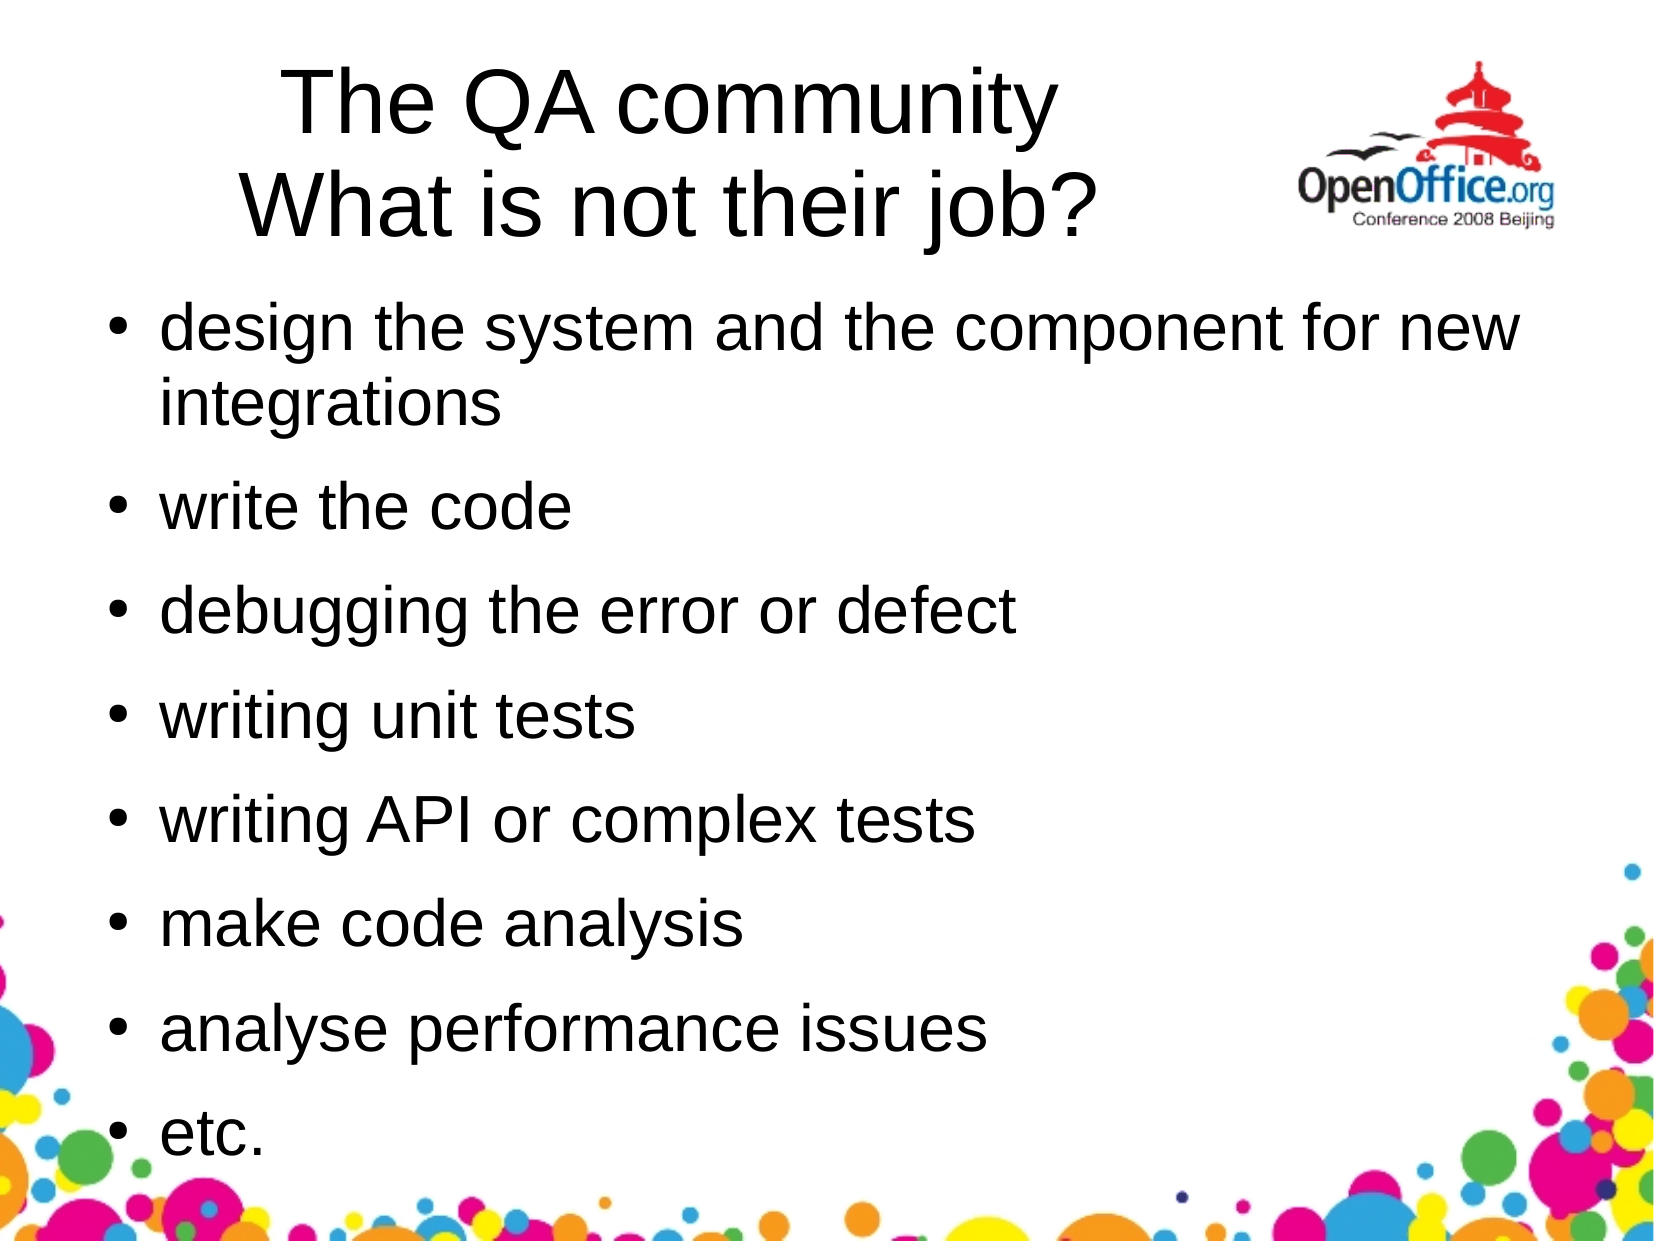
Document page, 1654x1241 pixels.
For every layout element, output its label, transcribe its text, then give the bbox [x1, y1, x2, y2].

list design the system and the component for new integrations write the code debugging the error or defect writing unit tests writing API or complex tests make code analysis analyse performance issues etc. [88, 290, 1577, 1170]
picture [1285, 51, 1569, 250]
picture [0, 810, 1654, 1241]
title The QA community What is not their job? [82, 50, 1258, 256]
